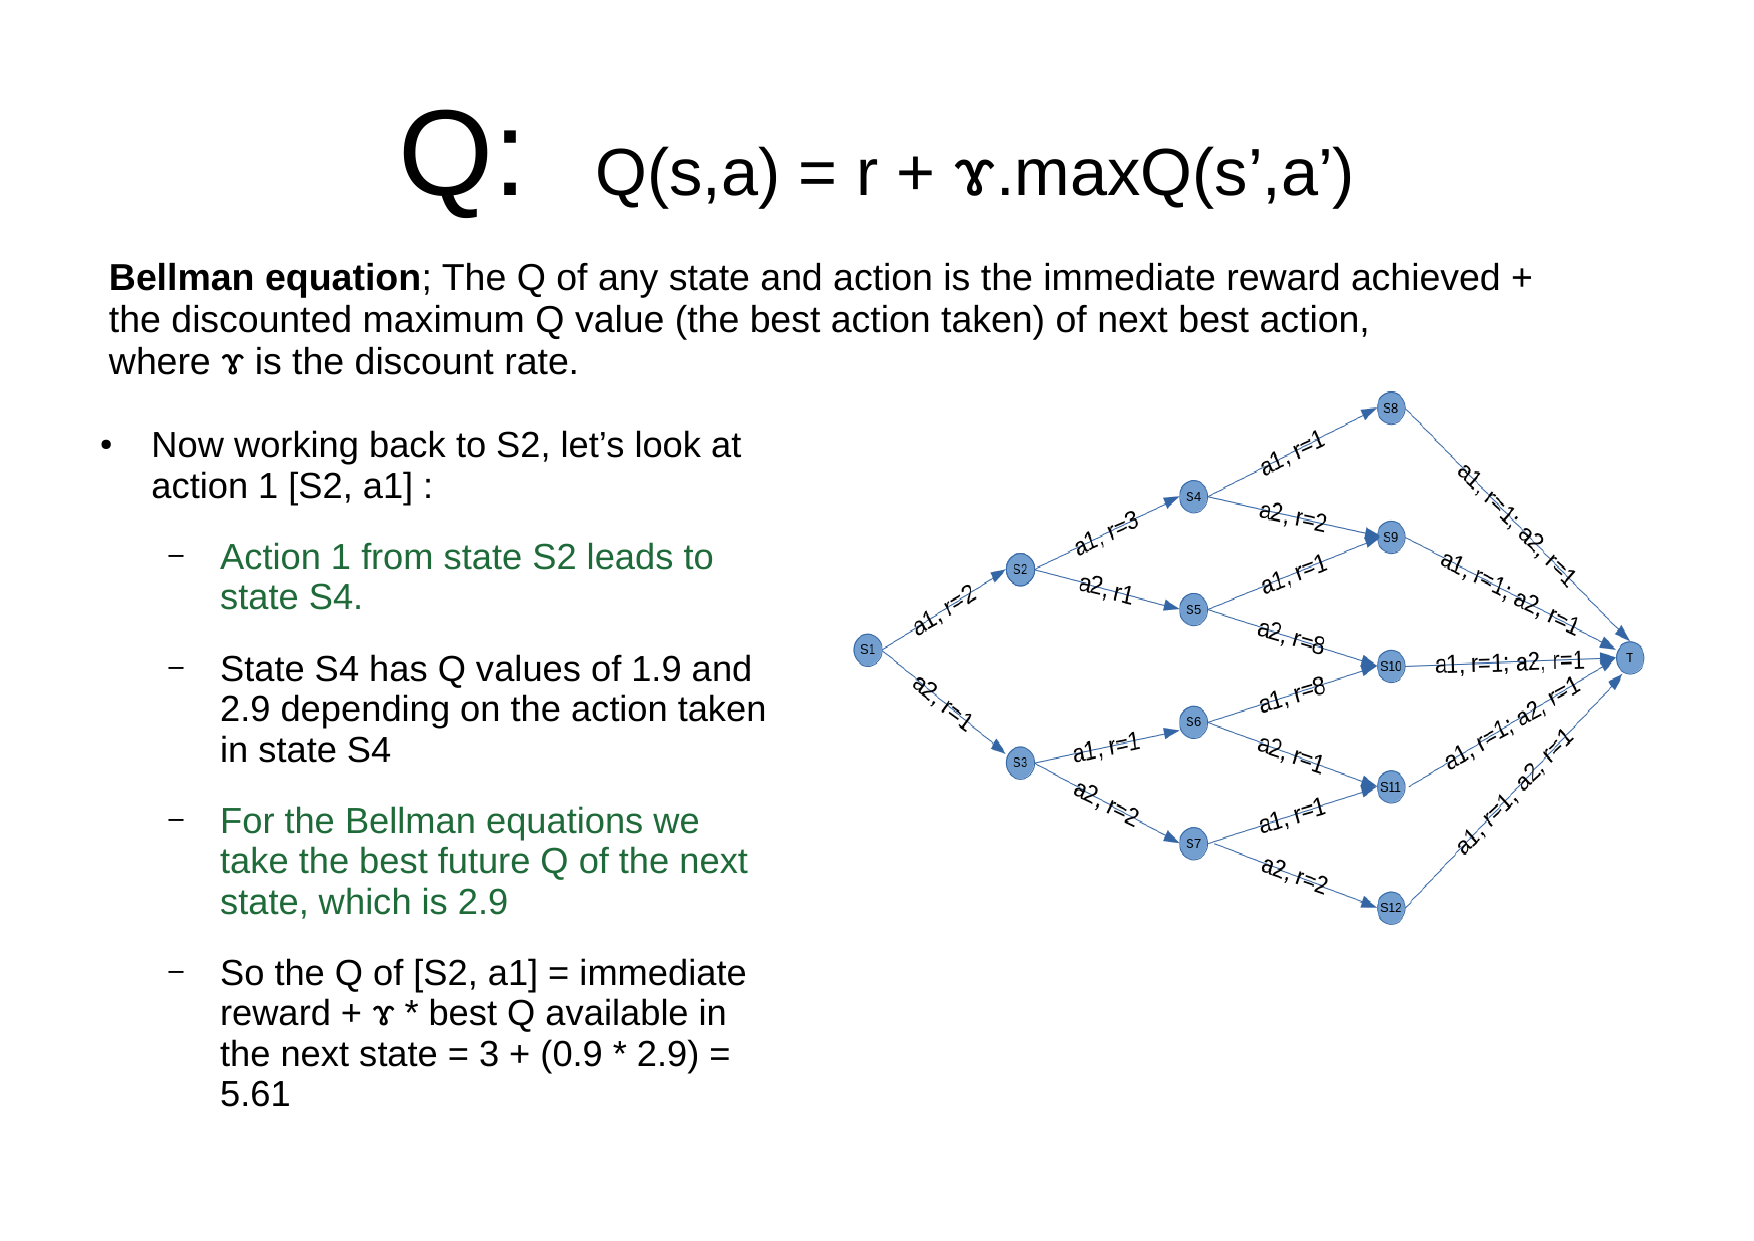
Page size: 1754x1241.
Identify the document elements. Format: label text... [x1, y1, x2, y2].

title Q: Q(s,a) = r + ɤ.maxQ(s’,a’) [87, 49, 1667, 257]
list Now working back to S2, let’s look at action 1 [S2, a1] : Action 1 from state S2 leads to state S4. State S4 has Q values of 1.9 and 2.9 depending on the action taken in state S4 For the Bellman equations we take the best future Q of the next state, which is 2.9 So the Q of [S2, a1] = immediate reward + ɤ * best Q available in the next state = 3 + (0.9 * 2.9) = 5.61 [82, 425, 768, 1121]
picture [838, 377, 1654, 934]
text_box Bellman equation; The Q of any state and action is the immediate reward achieved + the discounted maximum Q value (the best action taken) of next best action, where ɤ is the discount rate. [94, 248, 1549, 390]
